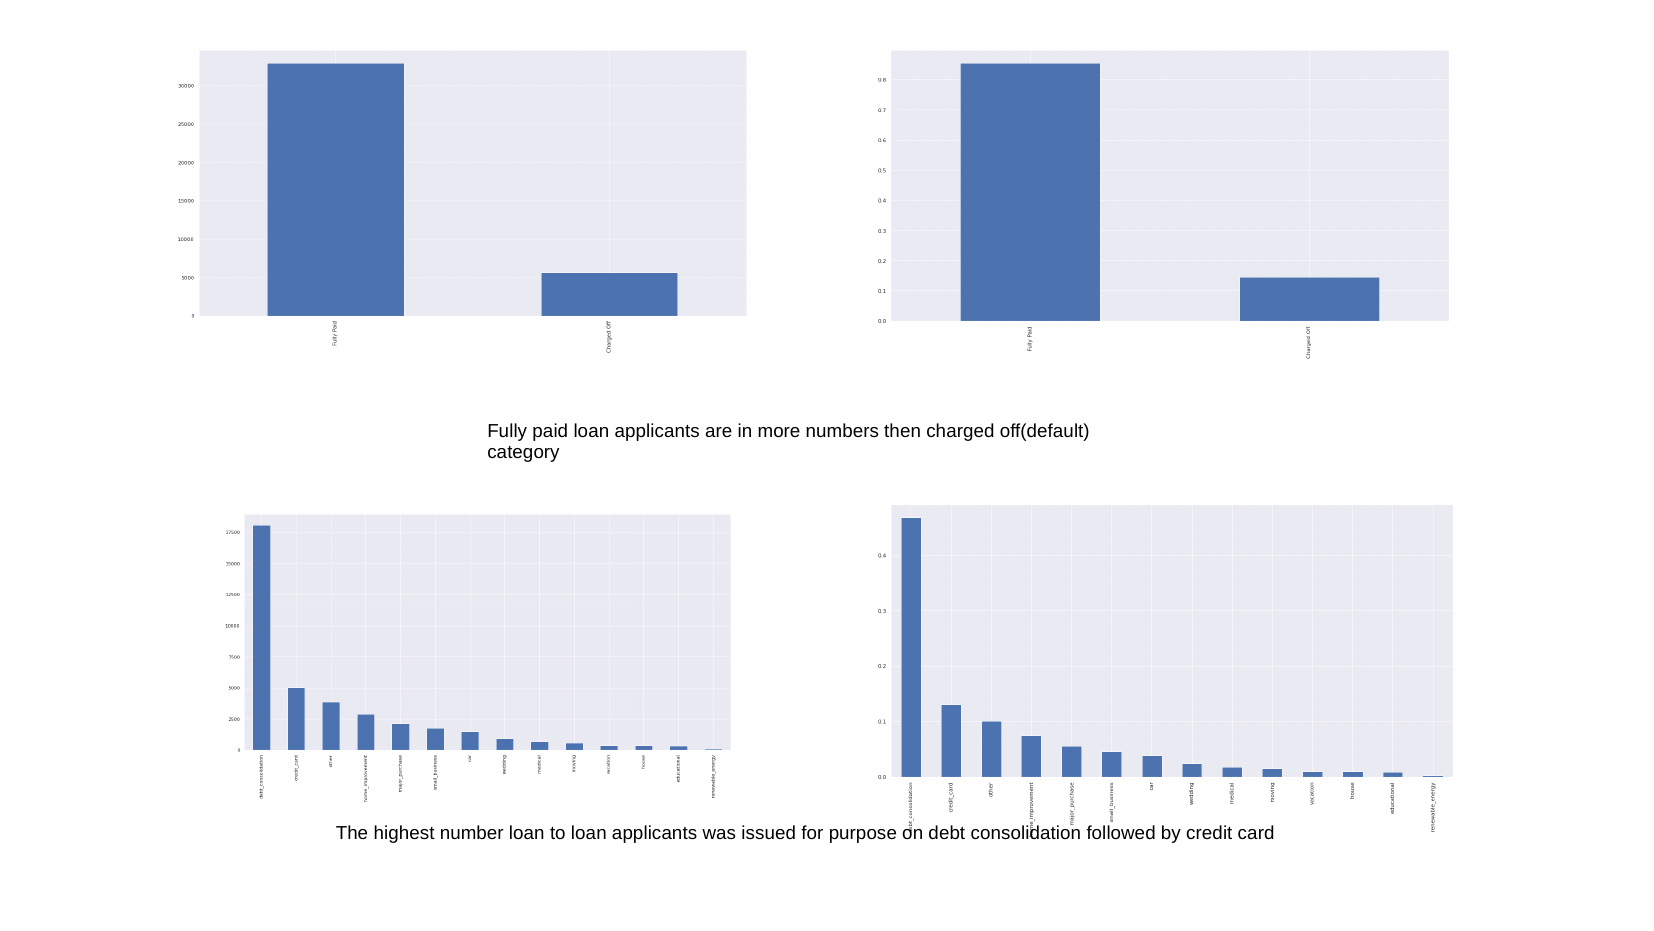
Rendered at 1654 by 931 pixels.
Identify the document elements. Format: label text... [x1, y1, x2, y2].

text_box Fully paid loan applicants are in more numbers then charged off(default) category [472, 413, 1182, 471]
picture [874, 47, 1452, 361]
picture [874, 501, 1456, 814]
text_box The highest number loan to loan applicants was issued for purpose on debt consolidation followed by credit card [321, 814, 1654, 914]
picture [222, 511, 733, 804]
picture [174, 47, 749, 355]
